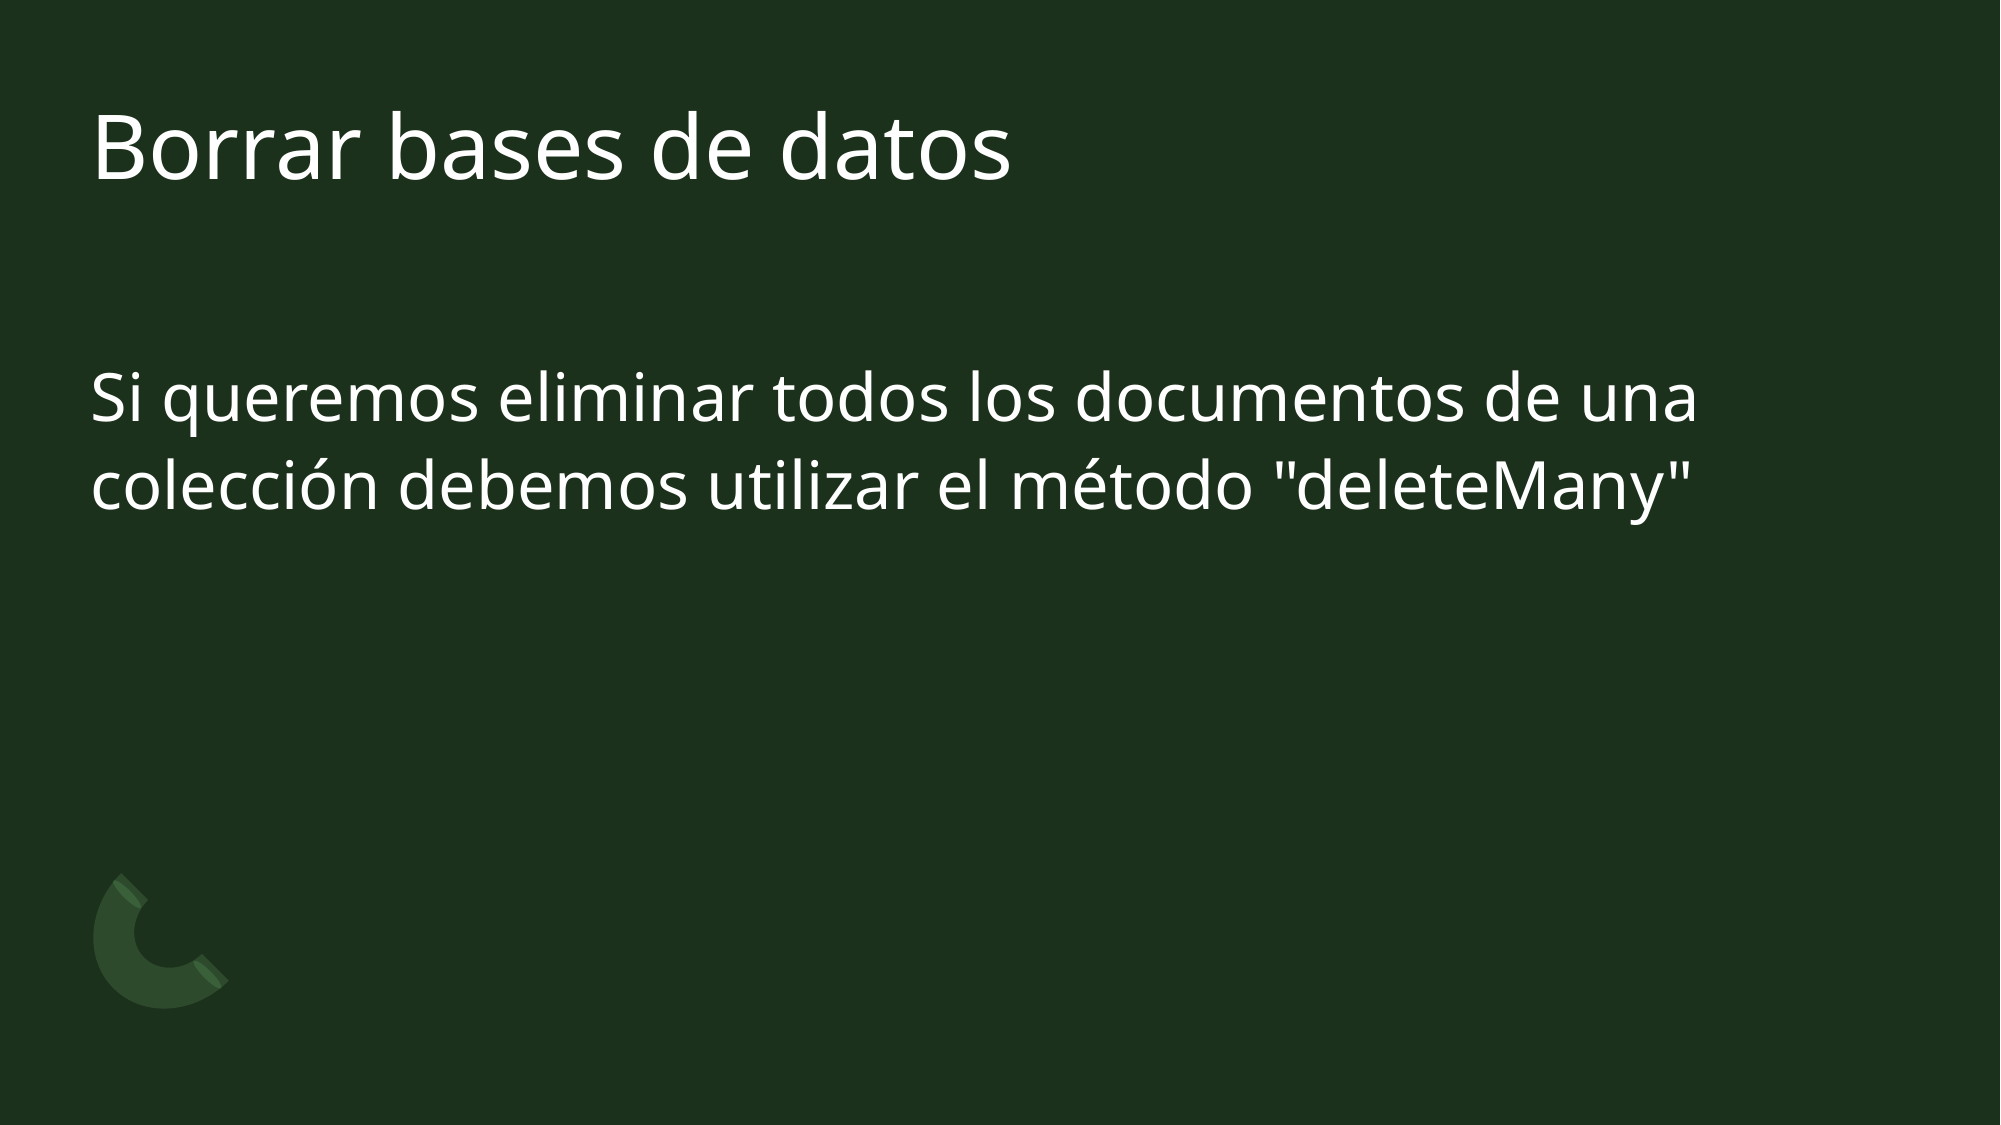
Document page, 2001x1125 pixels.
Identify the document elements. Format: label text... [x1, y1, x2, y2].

list Si queremos eliminar todos los documentos de una colección debemos utilizar el método "deleteMany" [90, 346, 1910, 1000]
title Borrar bases de datos [90, 90, 1910, 309]
